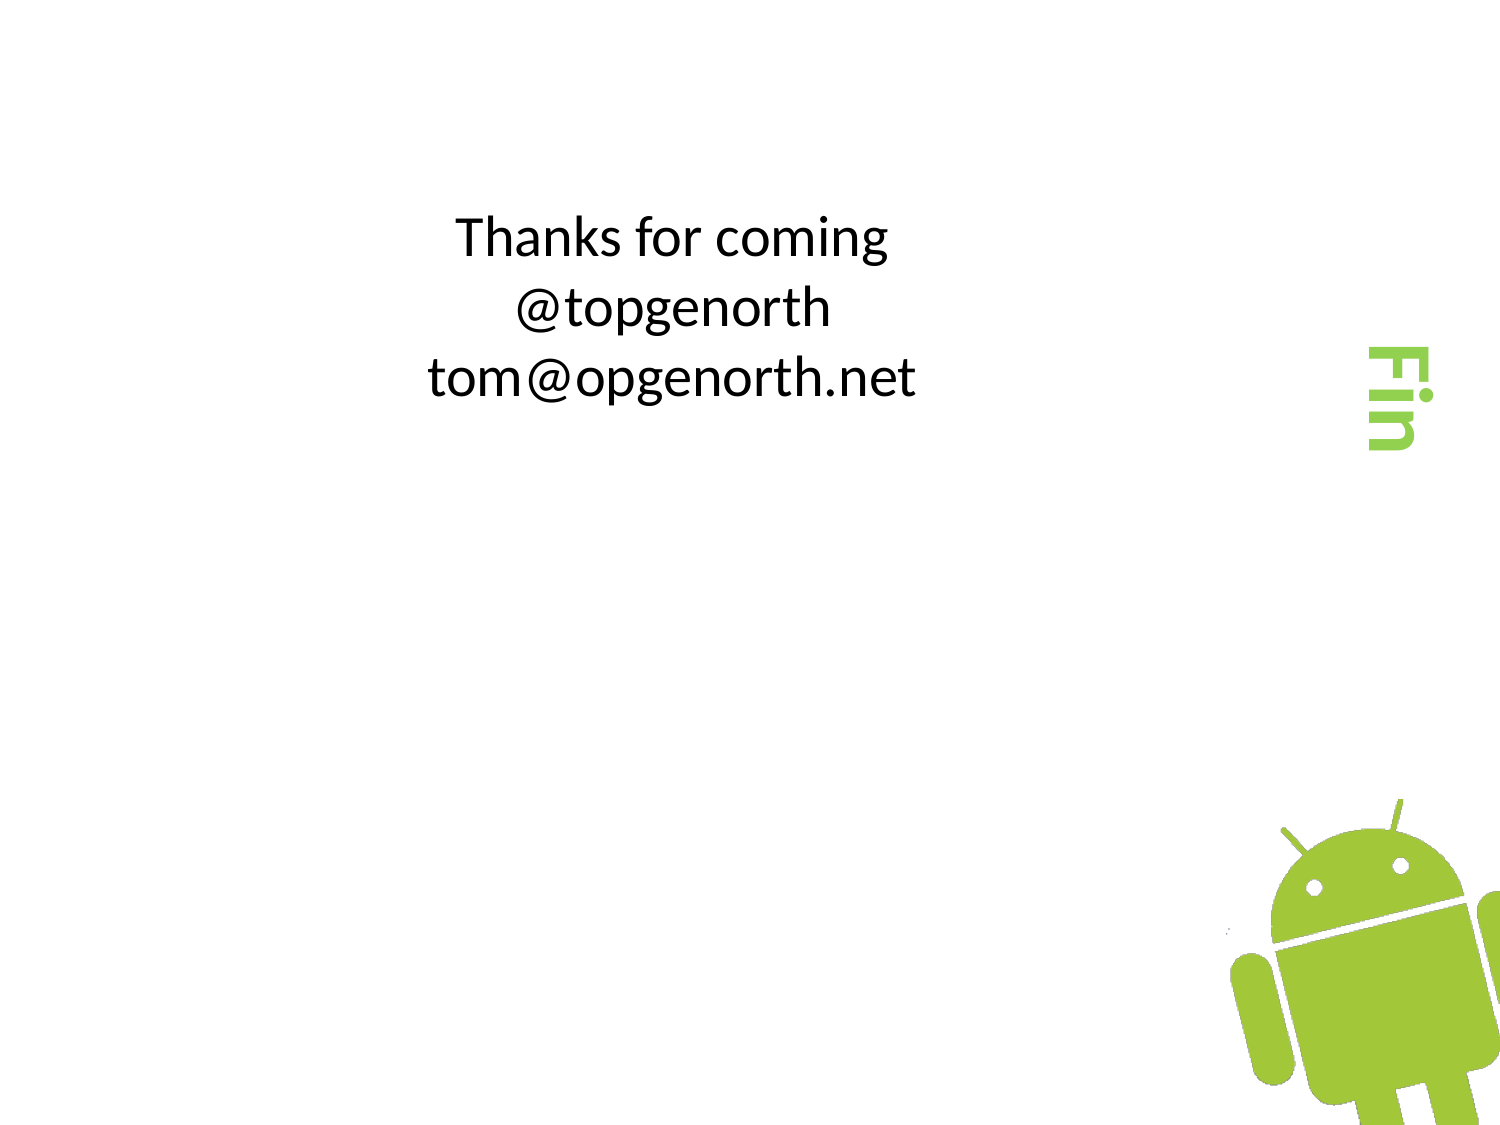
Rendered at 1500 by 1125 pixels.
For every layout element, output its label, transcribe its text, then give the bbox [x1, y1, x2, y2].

list Thanks for coming @topgenorth tom@opgenorth.net [75, 30, 1270, 1005]
title Fin [1312, 0, 1500, 799]
picture [1226, 799, 1500, 1125]
